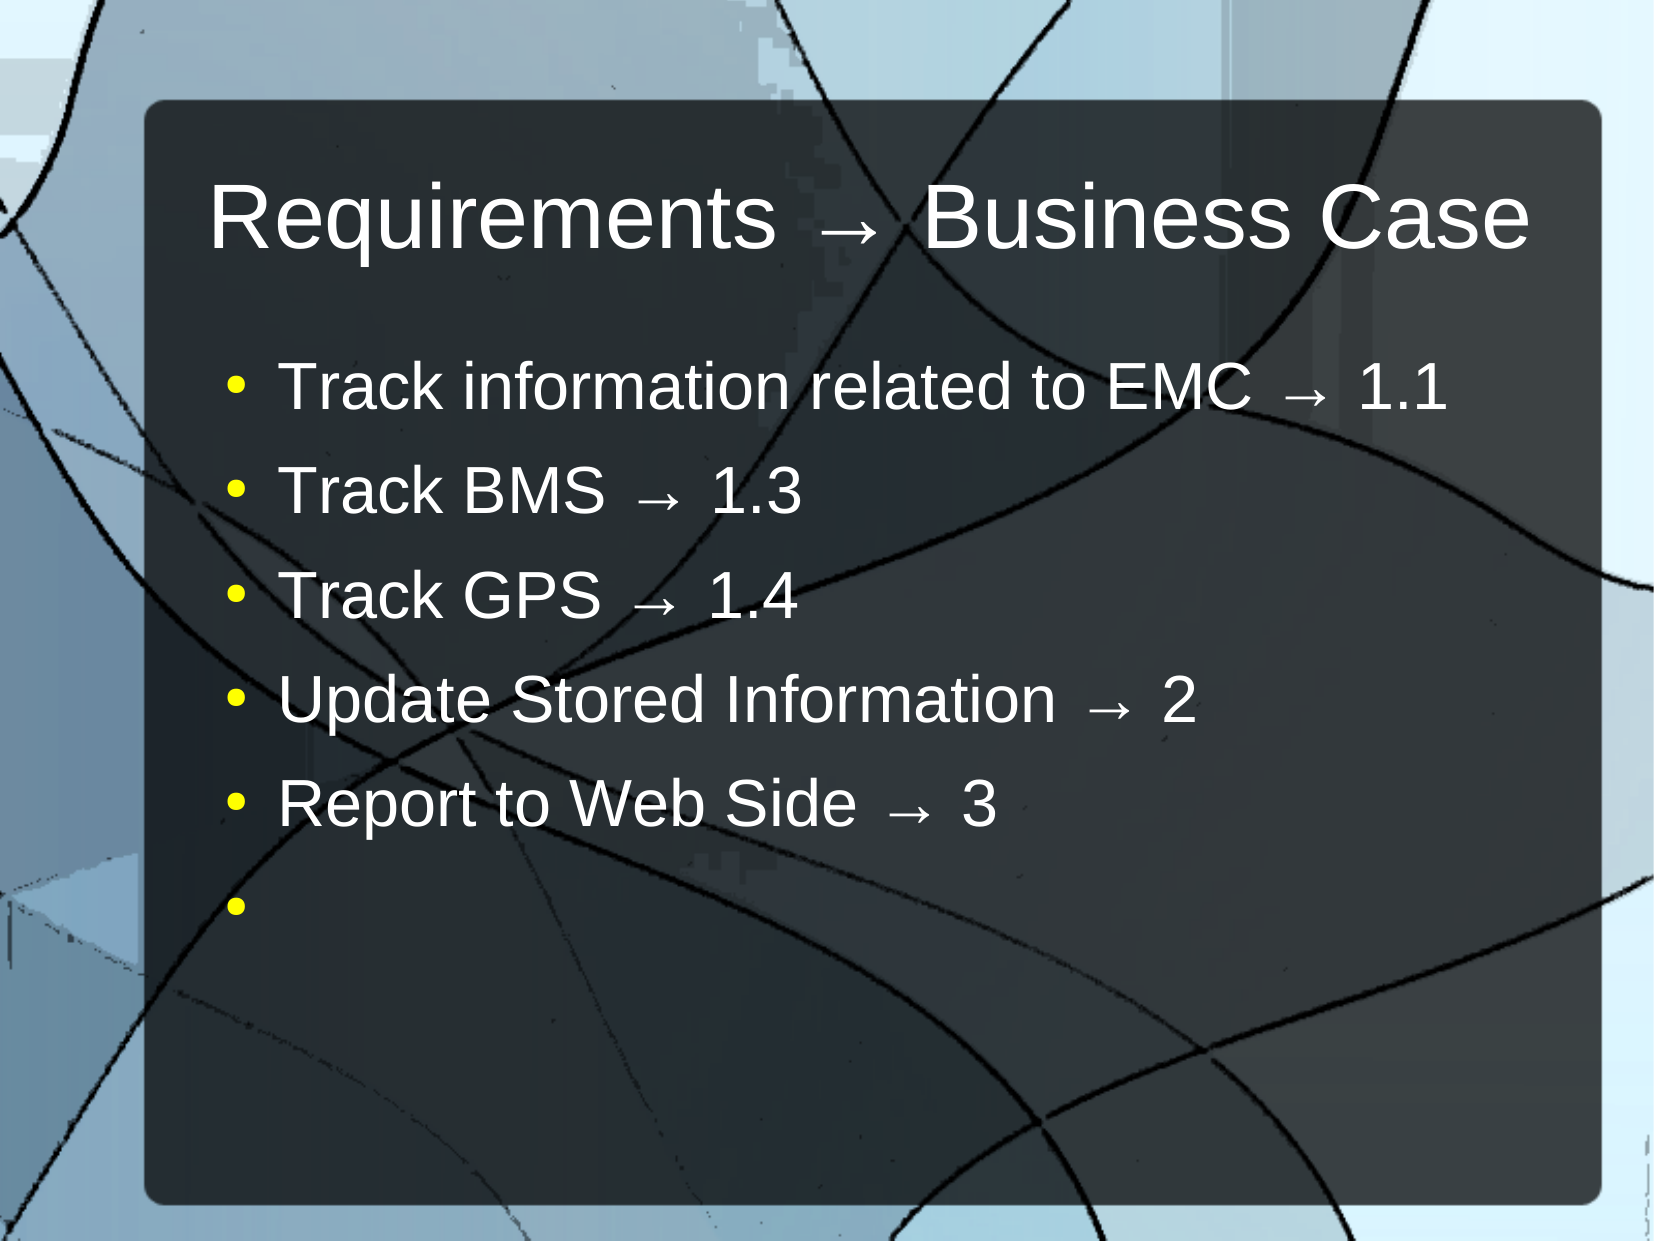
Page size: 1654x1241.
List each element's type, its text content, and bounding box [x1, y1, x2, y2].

list Track information related to EMC → 1.1 Track BMS → 1.3 Track GPS → 1.4 Update Stored Information → 2 Report to Web Side → 3 [206, 349, 1571, 1019]
title Requirements → Business Case [159, 108, 1583, 325]
picture [0, 0, 1654, 1241]
